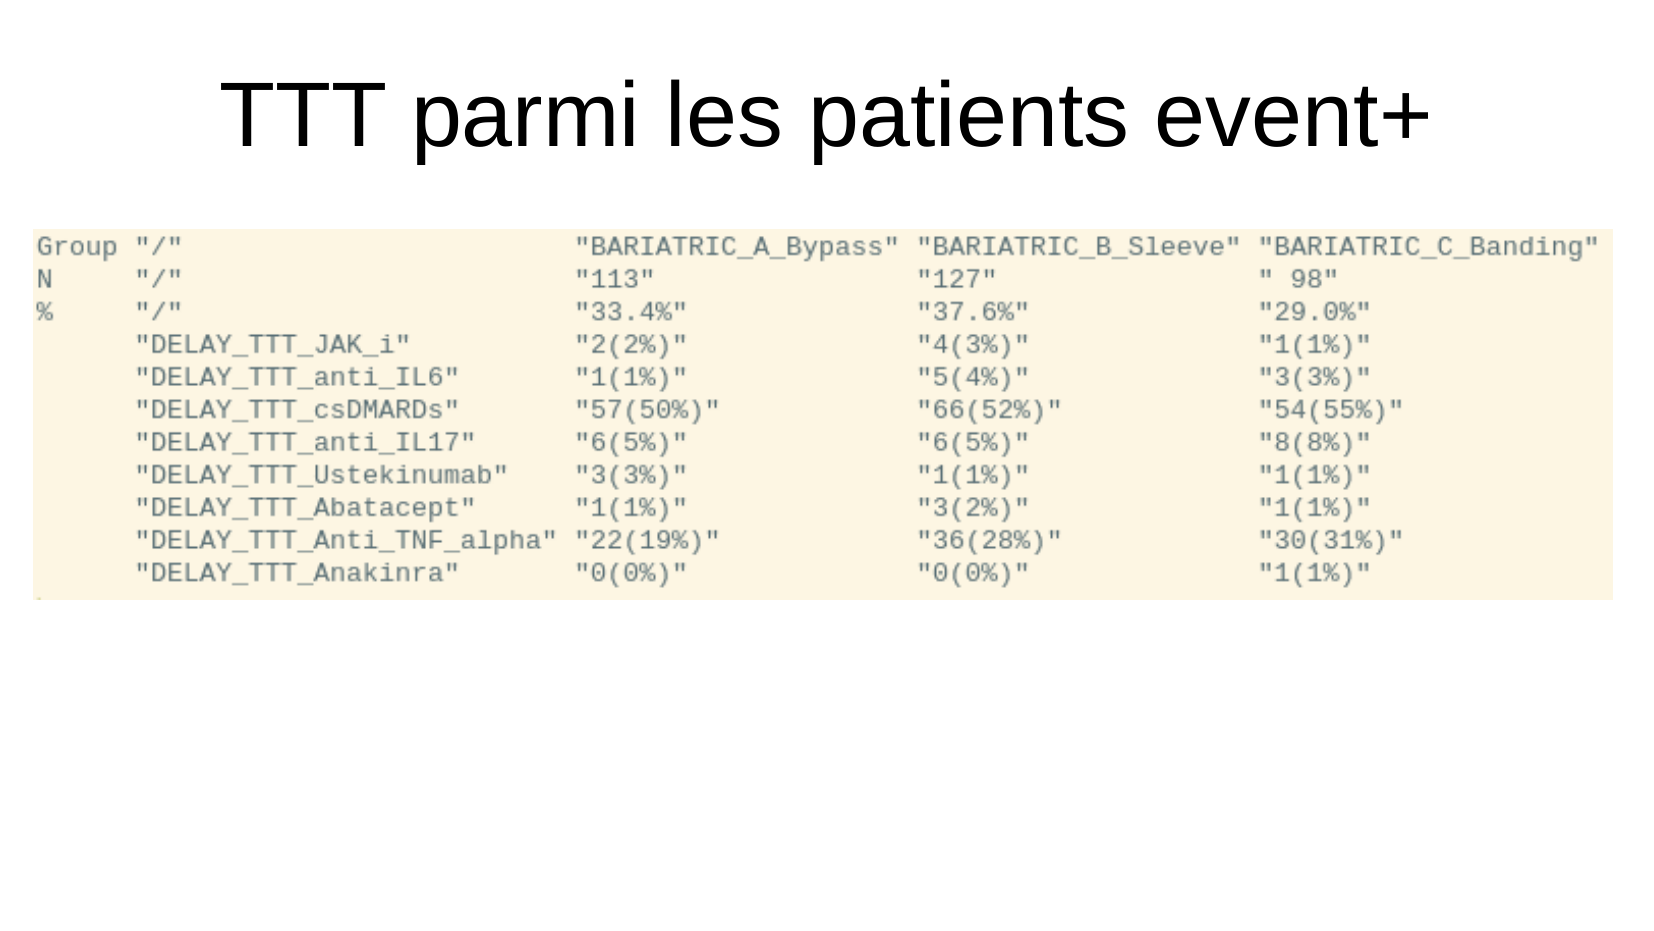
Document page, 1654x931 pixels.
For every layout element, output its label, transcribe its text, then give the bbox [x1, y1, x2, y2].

title TTT parmi les patients event+ [82, 37, 1571, 193]
picture [33, 229, 1613, 601]
